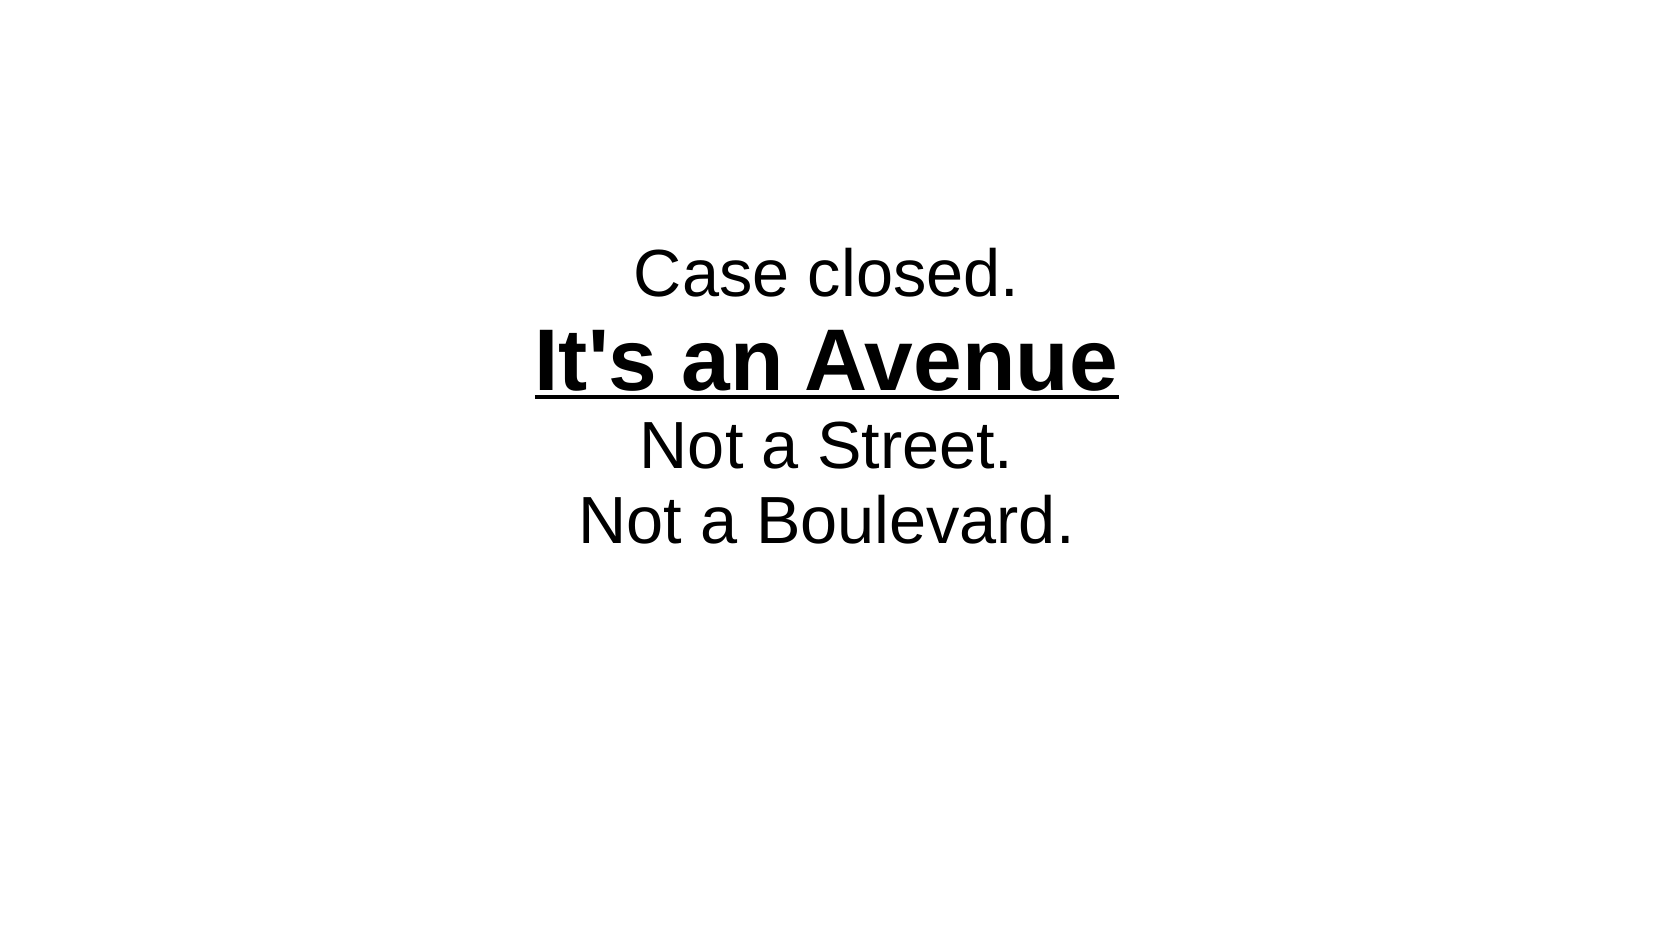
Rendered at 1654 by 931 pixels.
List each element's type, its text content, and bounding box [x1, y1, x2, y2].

subtitle Case closed. It's an Avenue Not a Street. Not a Boulevard. [82, 37, 1571, 757]
